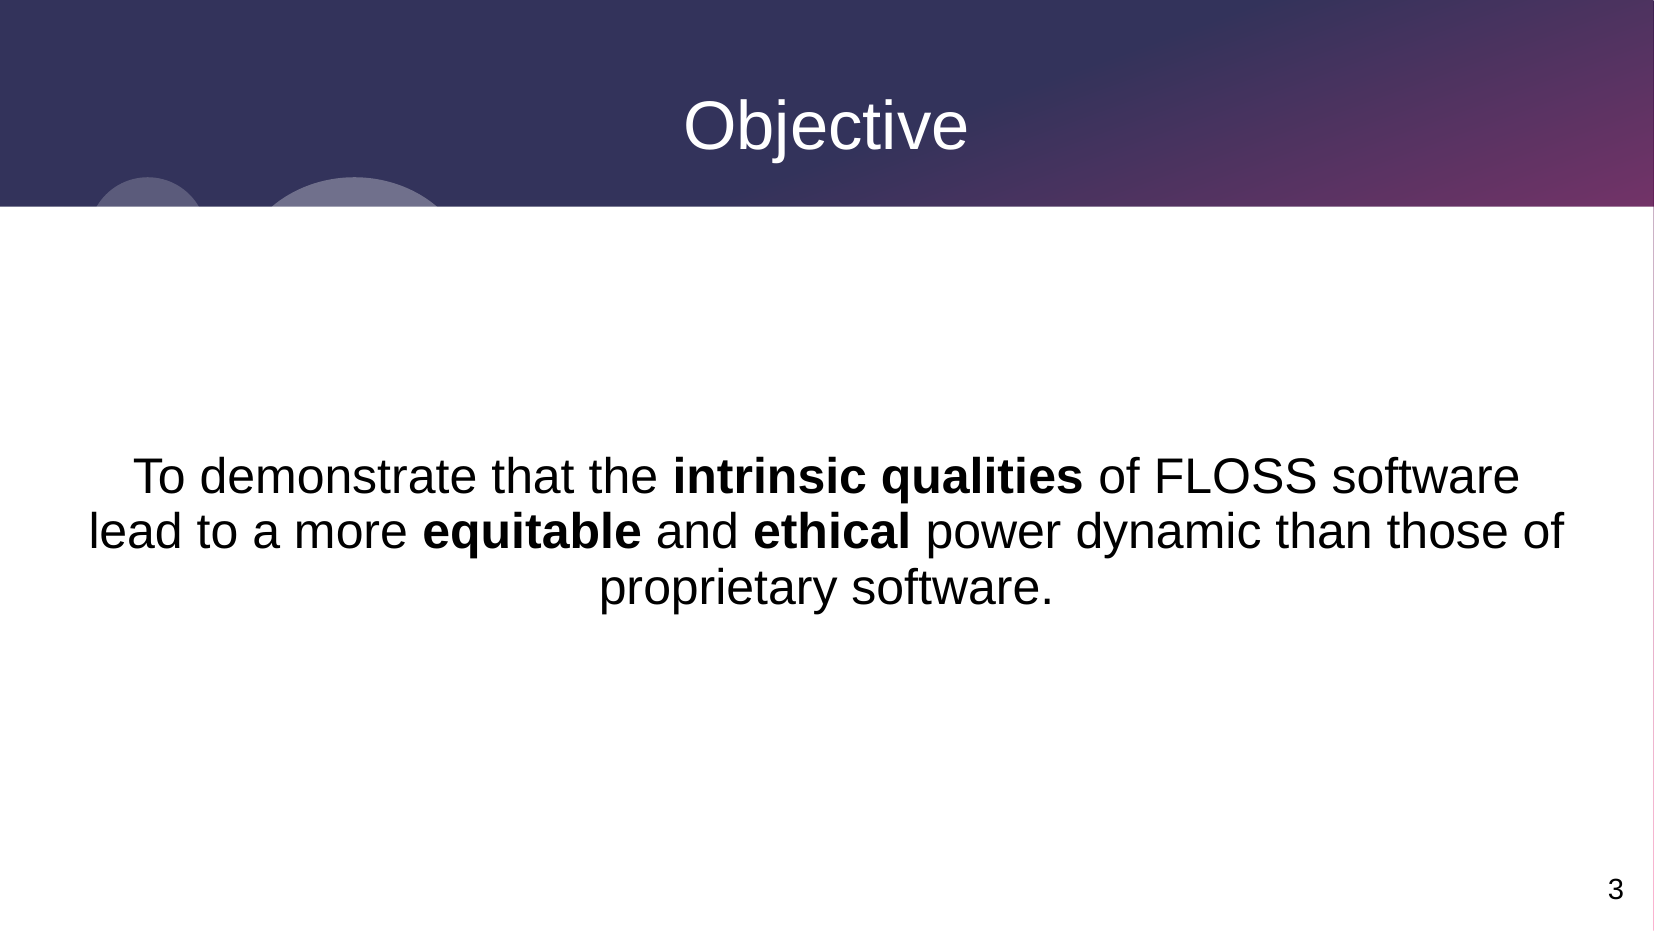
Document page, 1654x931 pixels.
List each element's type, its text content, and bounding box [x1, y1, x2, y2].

subtitle To demonstrate that the intrinsic qualities of FLOSS software lead to a more equitable and ethical power dynamic than those of proprietary software. [88, 236, 1565, 827]
title Objective [88, 44, 1565, 207]
